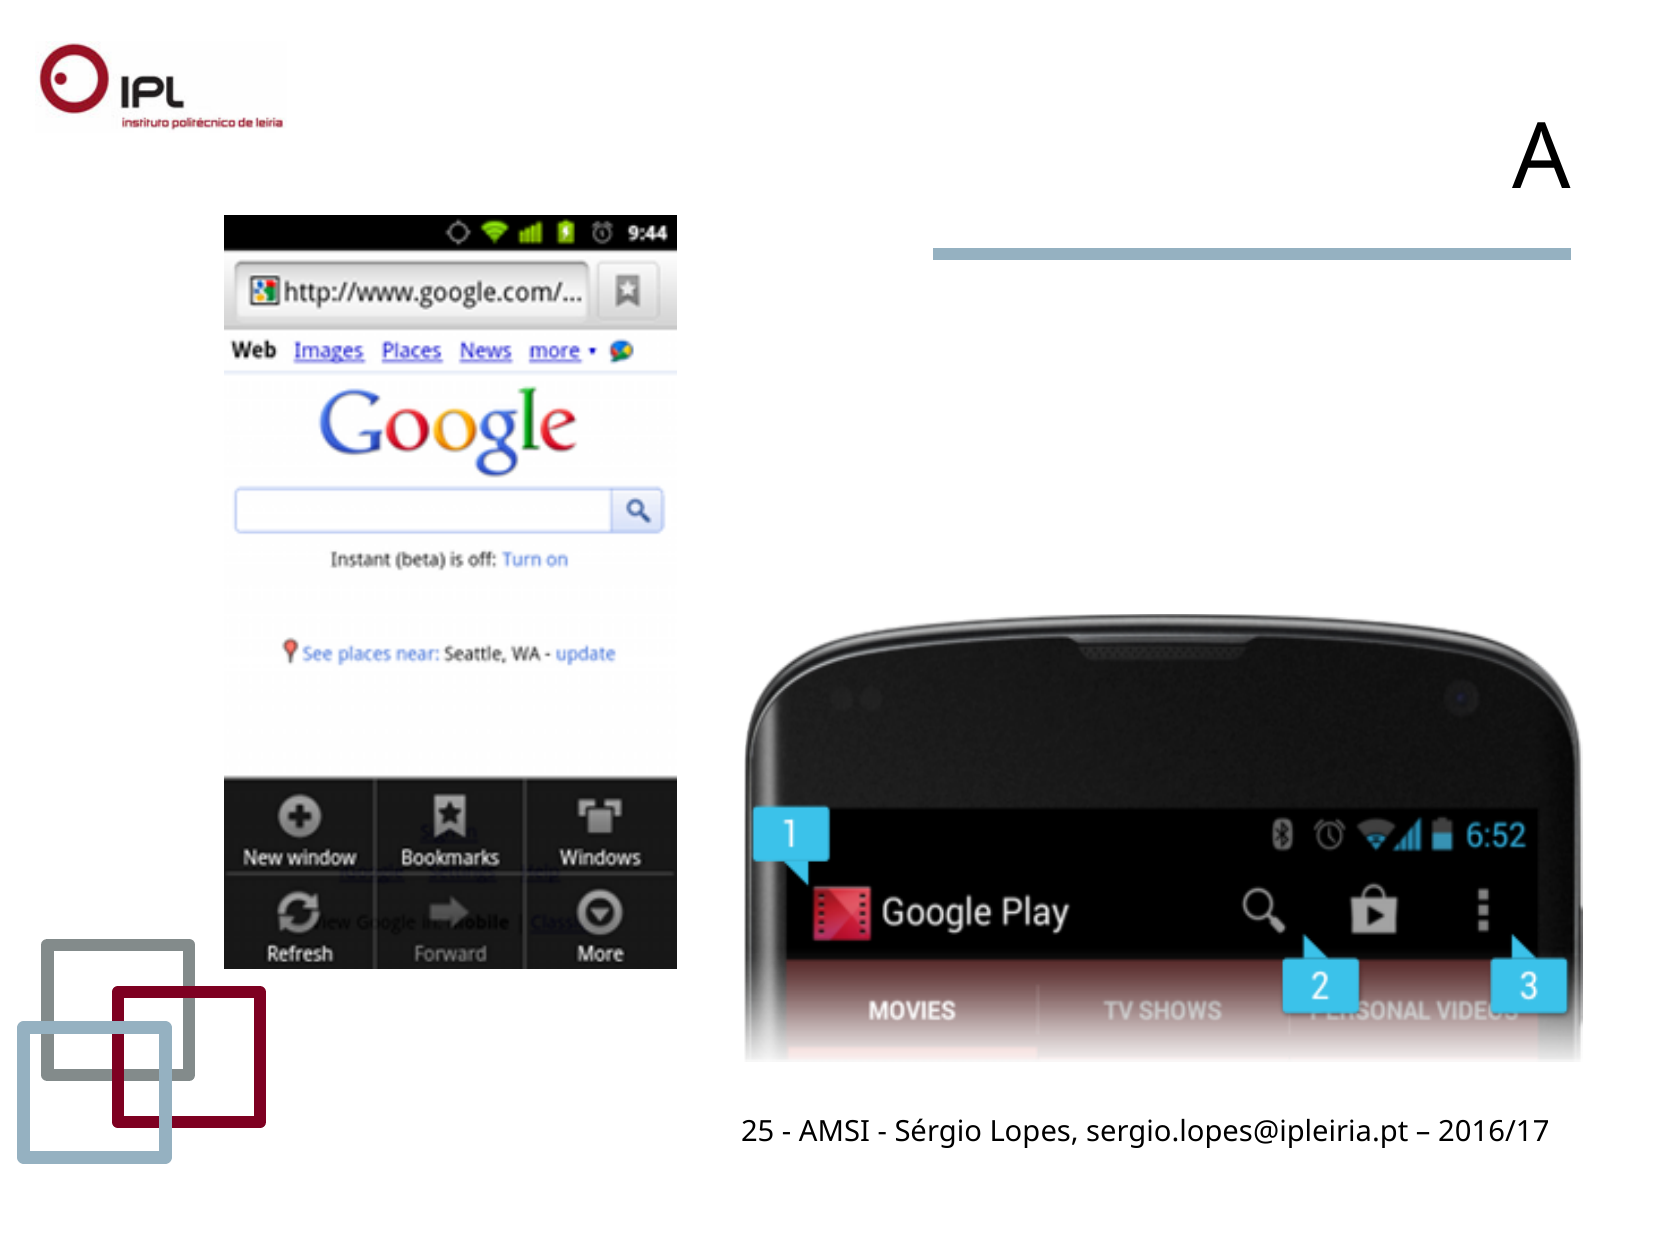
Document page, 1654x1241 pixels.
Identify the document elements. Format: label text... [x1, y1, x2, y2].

picture [744, 614, 1583, 1062]
text_box 25 - AMSI - Sérgio Lopes, sergio.lopes@ipleiria.pt – 2016/17 [242, 1103, 1565, 1158]
picture [35, 41, 291, 133]
title A [82, 49, 1571, 257]
picture [224, 215, 677, 969]
